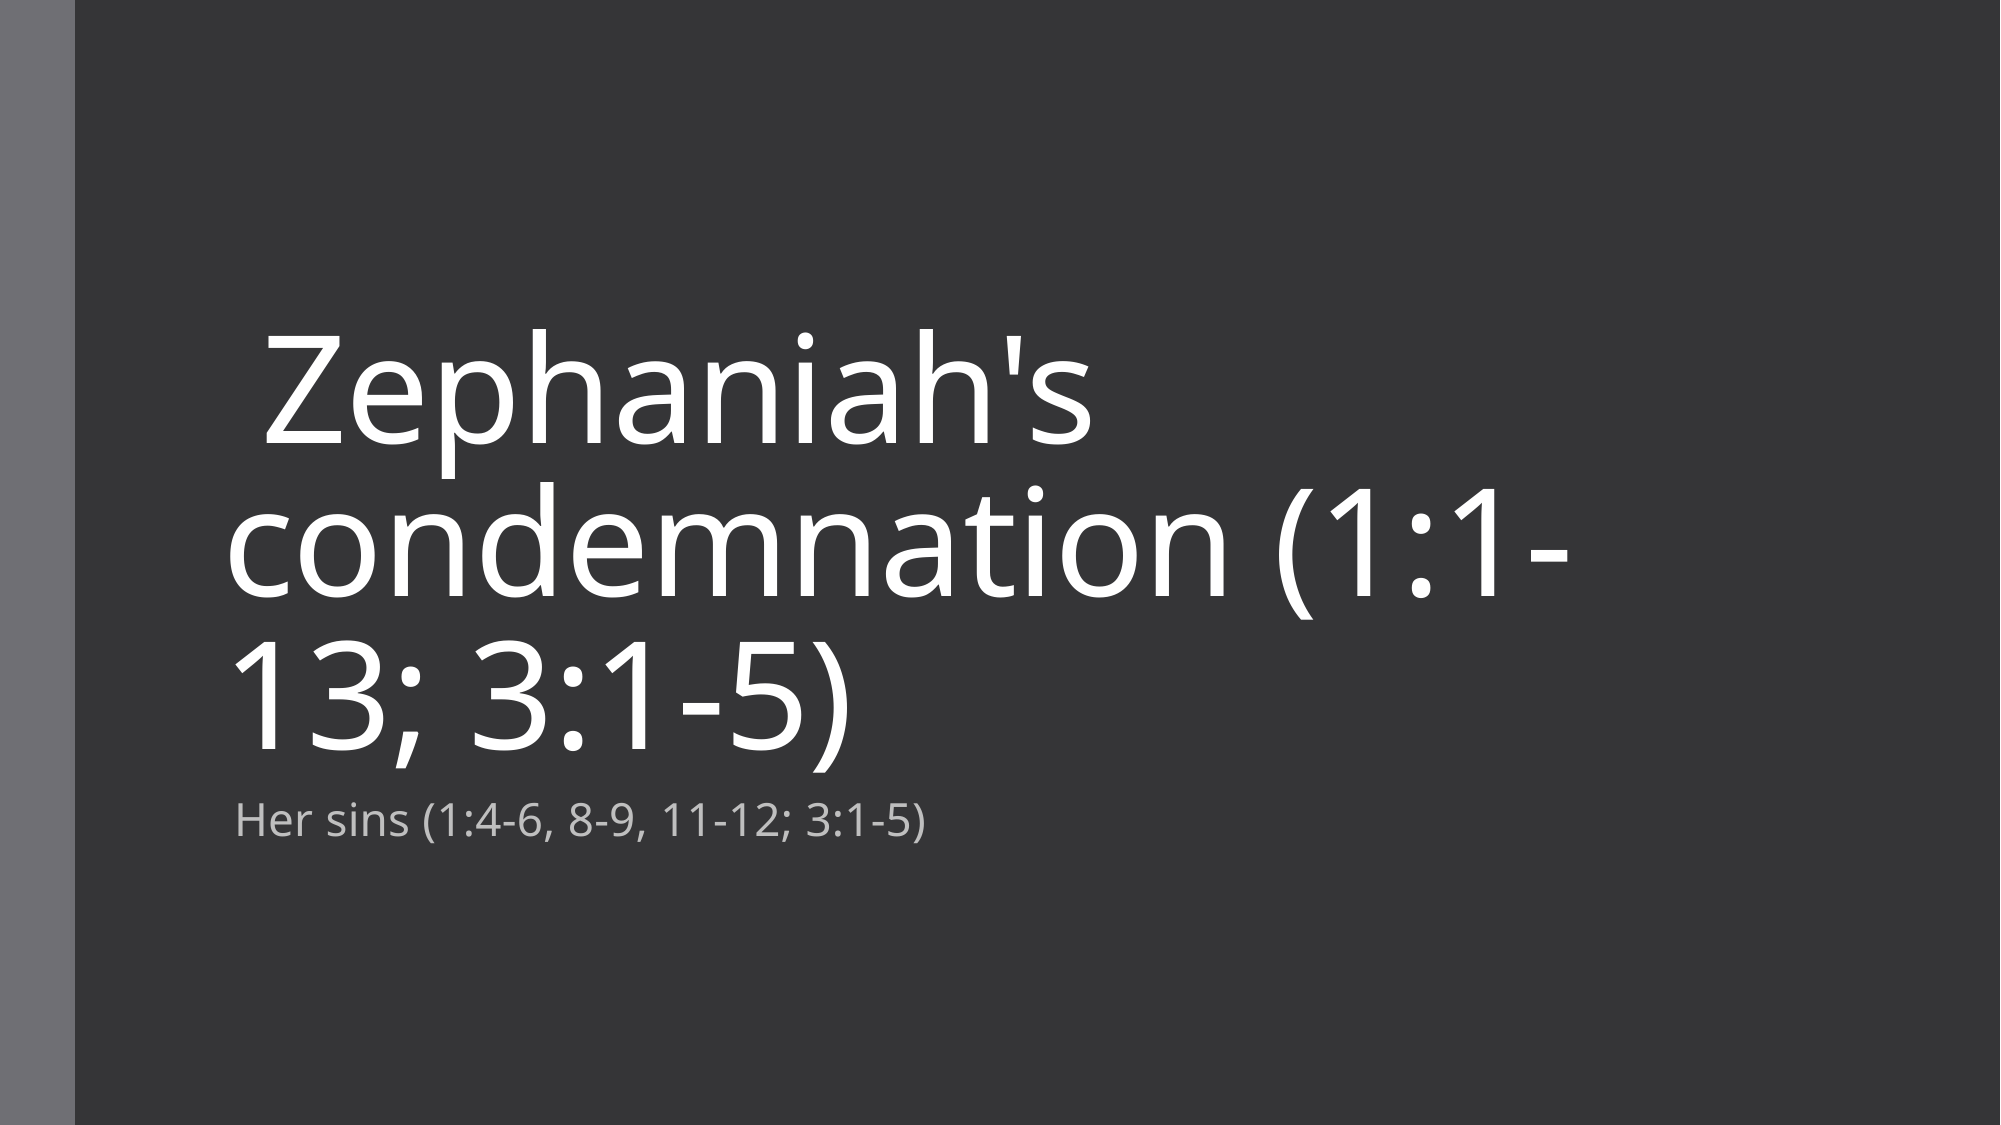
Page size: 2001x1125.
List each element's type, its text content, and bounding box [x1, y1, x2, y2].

title Zephaniah's condemnation (1:1-13; 3:1-5) [206, 124, 1752, 787]
subtitle Her sins (1:4-6, 8-9, 11-12; 3:1-5) [206, 787, 1752, 1066]
